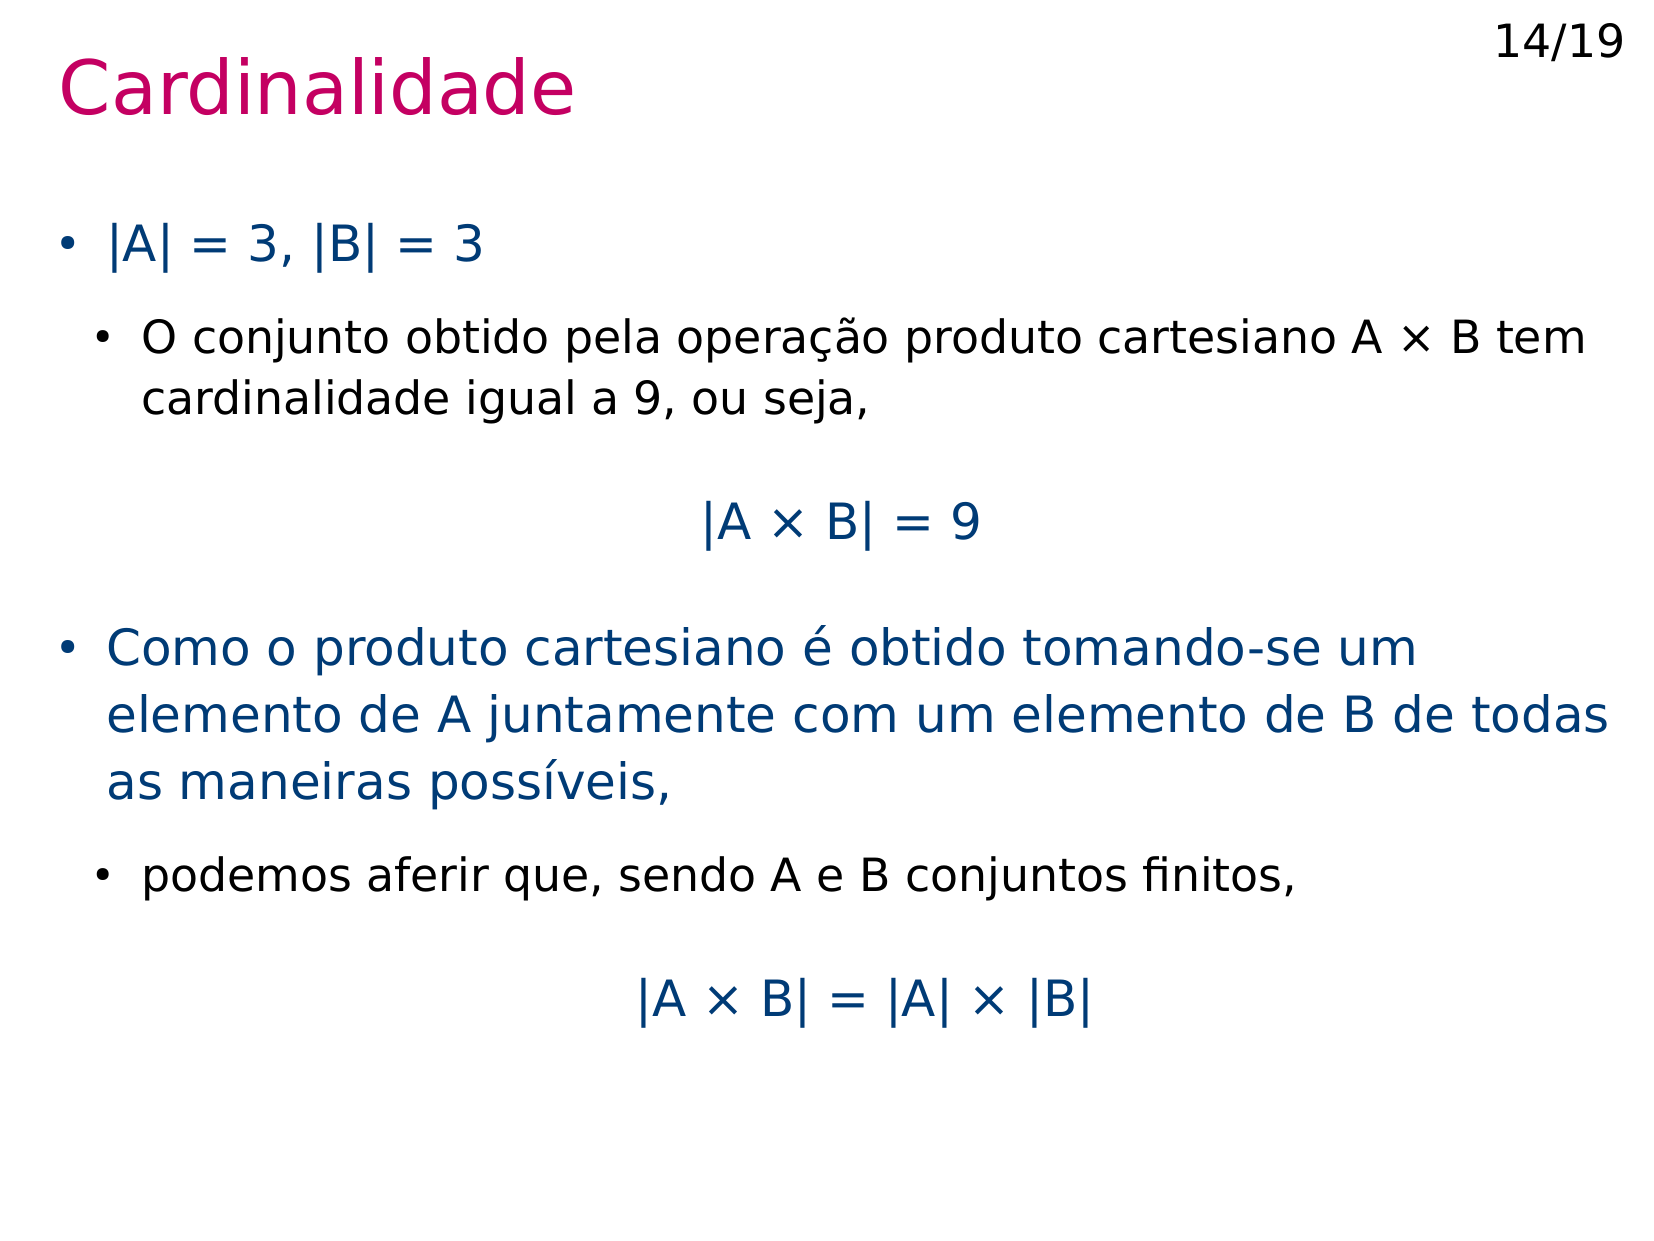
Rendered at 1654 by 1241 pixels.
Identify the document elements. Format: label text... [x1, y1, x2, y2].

title Cardinalidade [59, 29, 1625, 148]
list |A| = 3, |B| = 3 O conjunto obtido pela operação produto cartesiano A × B tem cardinalidade igual a 9, ou seja, |A × B| = 9 Como o produto cartesiano é obtido tomando-se um elemento de A juntamente com um elemento de B de todas as maneiras possíveis, podemos aferir que, sendo A e B conjuntos finitos, |A × B| = |A| × |B| [59, 206, 1625, 1211]
